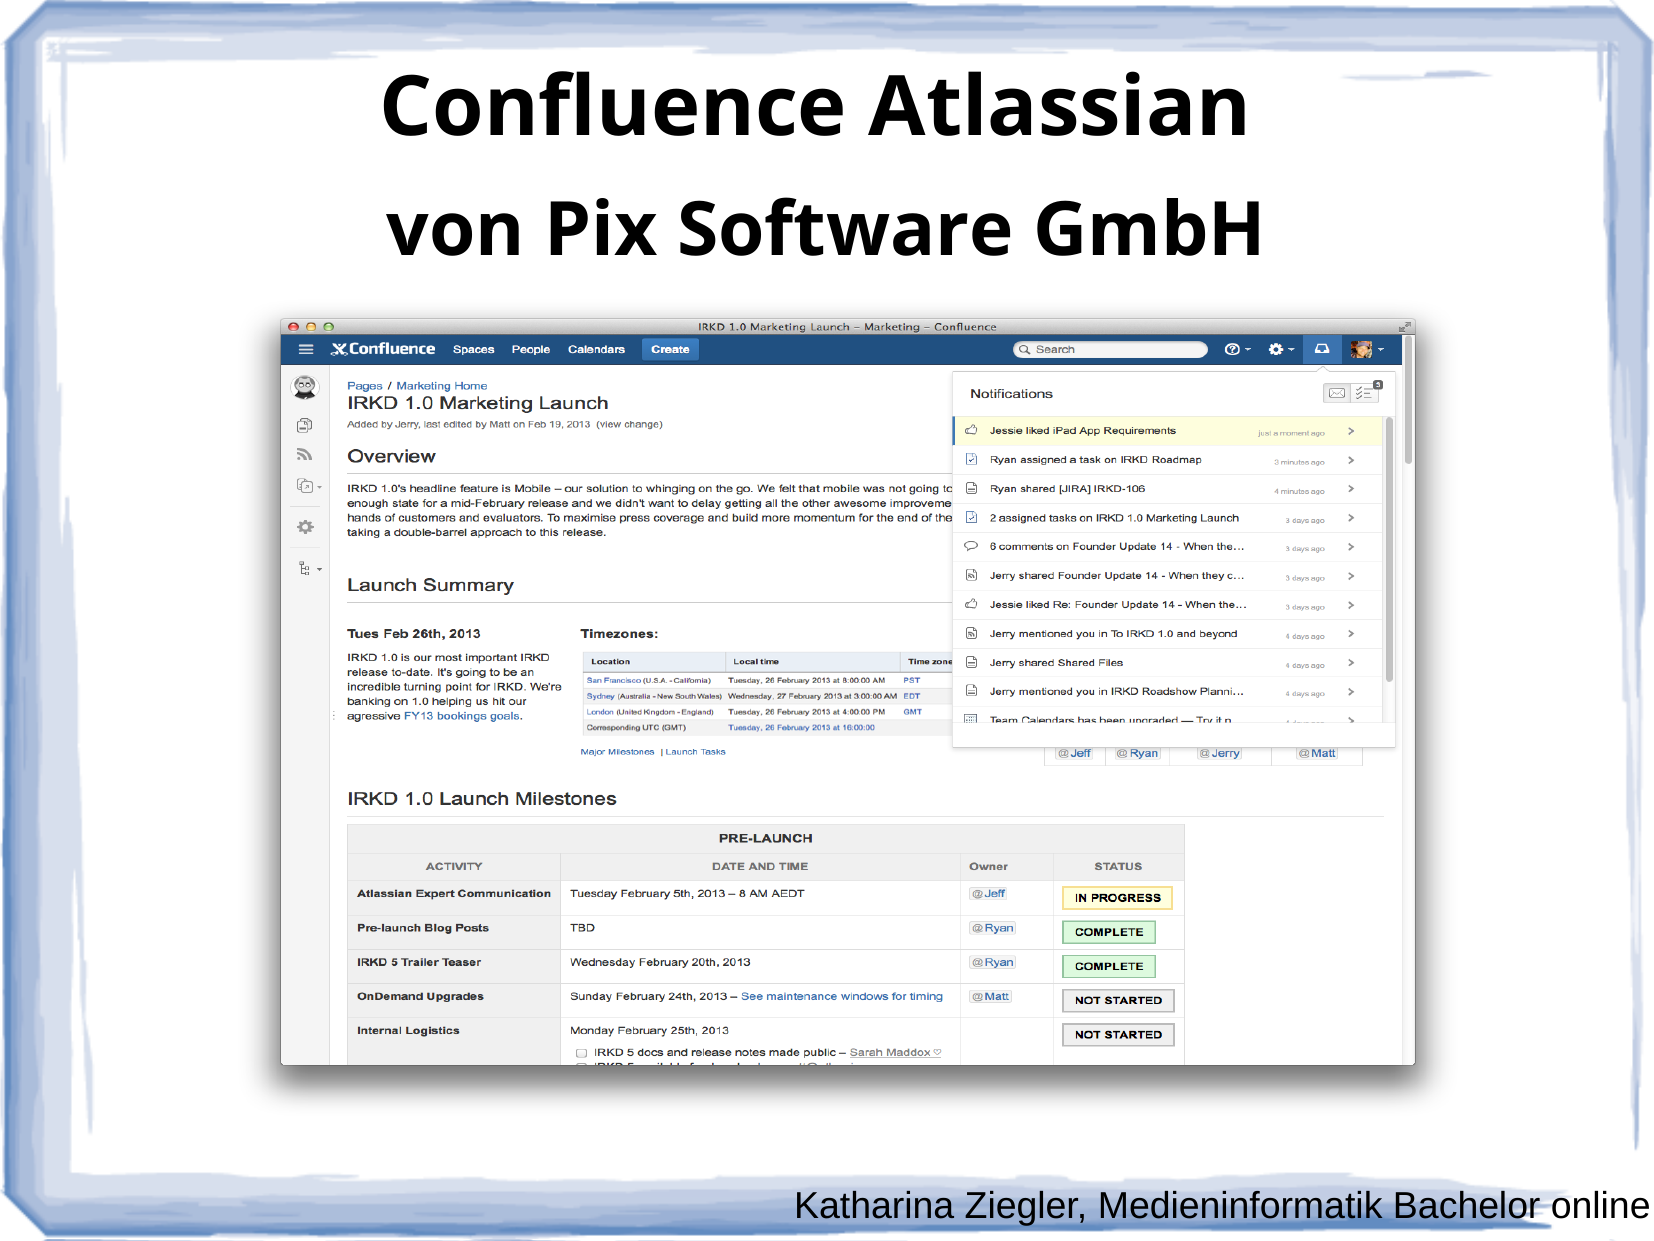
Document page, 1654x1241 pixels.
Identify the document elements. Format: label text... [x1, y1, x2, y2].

picture [0, 0, 1654, 1241]
title Confluence Atlassian von Pix Software GmbH [82, 47, 1571, 259]
text_box Katharina Ziegler, Medieninformatik Bachelor online [749, 1176, 1654, 1241]
